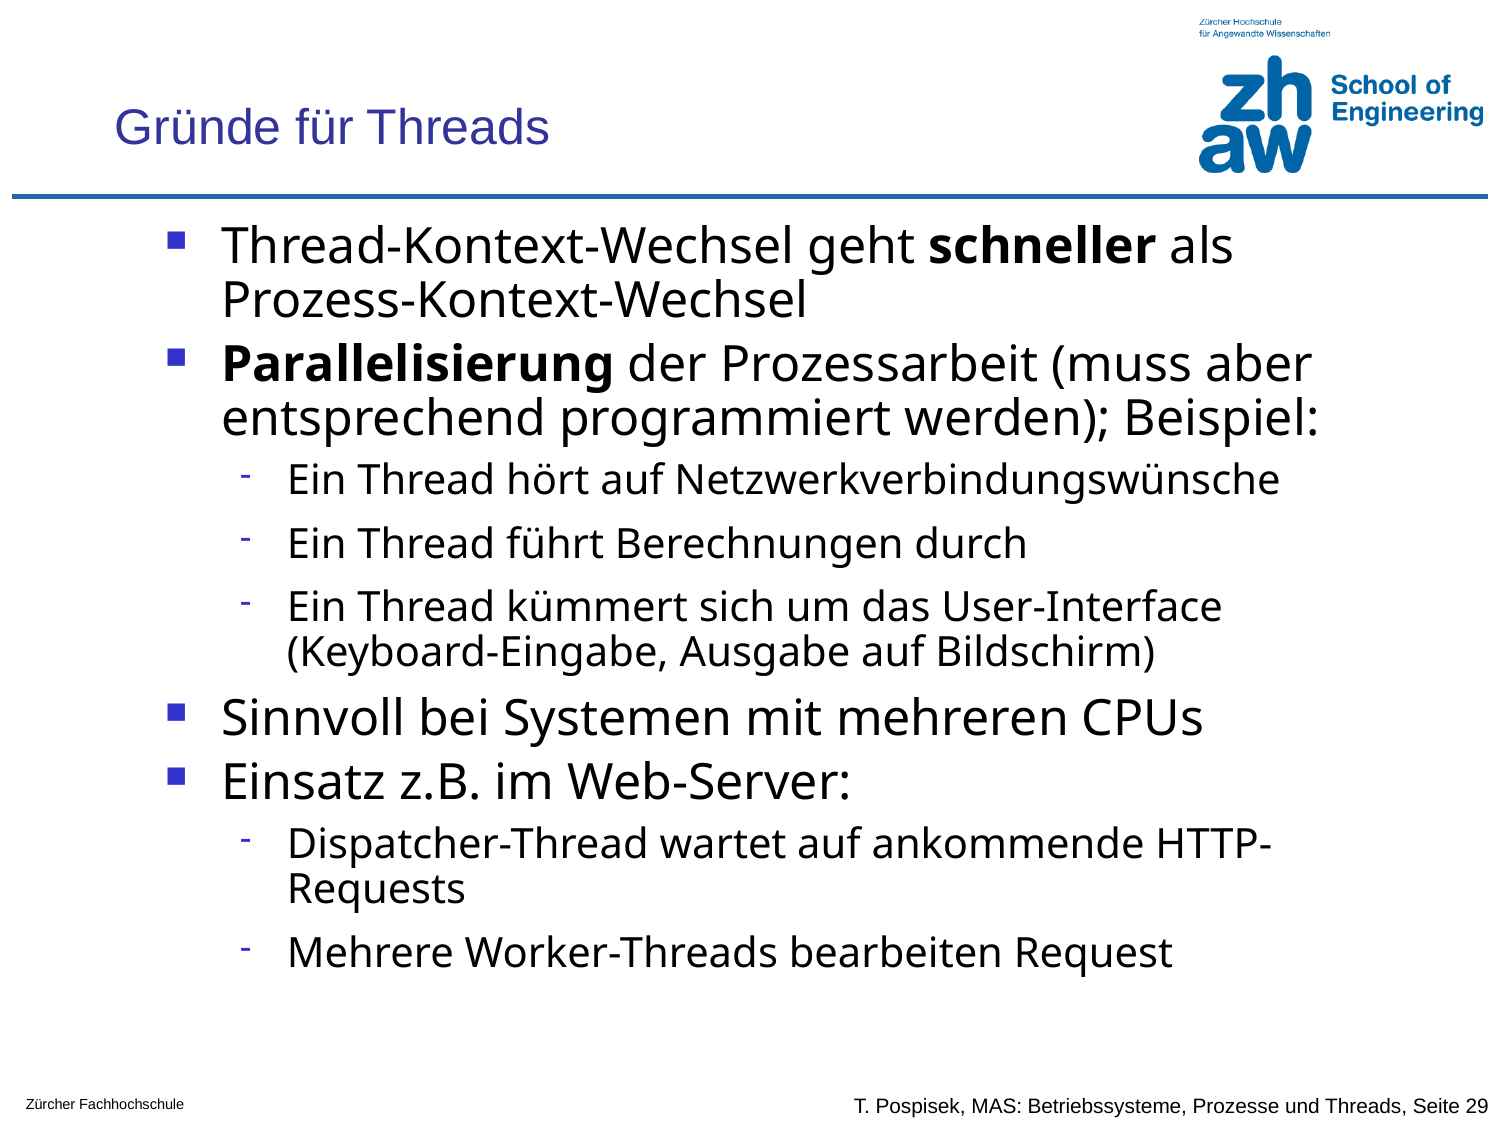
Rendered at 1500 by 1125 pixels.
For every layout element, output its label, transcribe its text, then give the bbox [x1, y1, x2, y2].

title Gründe für Threads [99, 50, 1379, 163]
list Thread-Kontext-Wechsel geht schneller als Prozess-Kontext-Wechsel Parallelisierung der Prozessarbeit (muss aber entsprechend programmiert werden); Beispiel: Ein Thread hört auf Netzwerkverbindungswünsche Ein Thread führt Berechnungen durch Ein Thread kümmert sich um das User-Interface (Keyboard-Eingabe, Ausgabe auf Bildschirm) Sinnvoll bei Systemen mit mehreren CPUs Einsatz z.B. im Web-Server: Dispatcher-Thread wartet auf ankommende HTTP-Requests Mehrere Worker-Threads bearbeiten Request [150, 212, 1375, 1013]
picture [1199, 19, 1483, 173]
